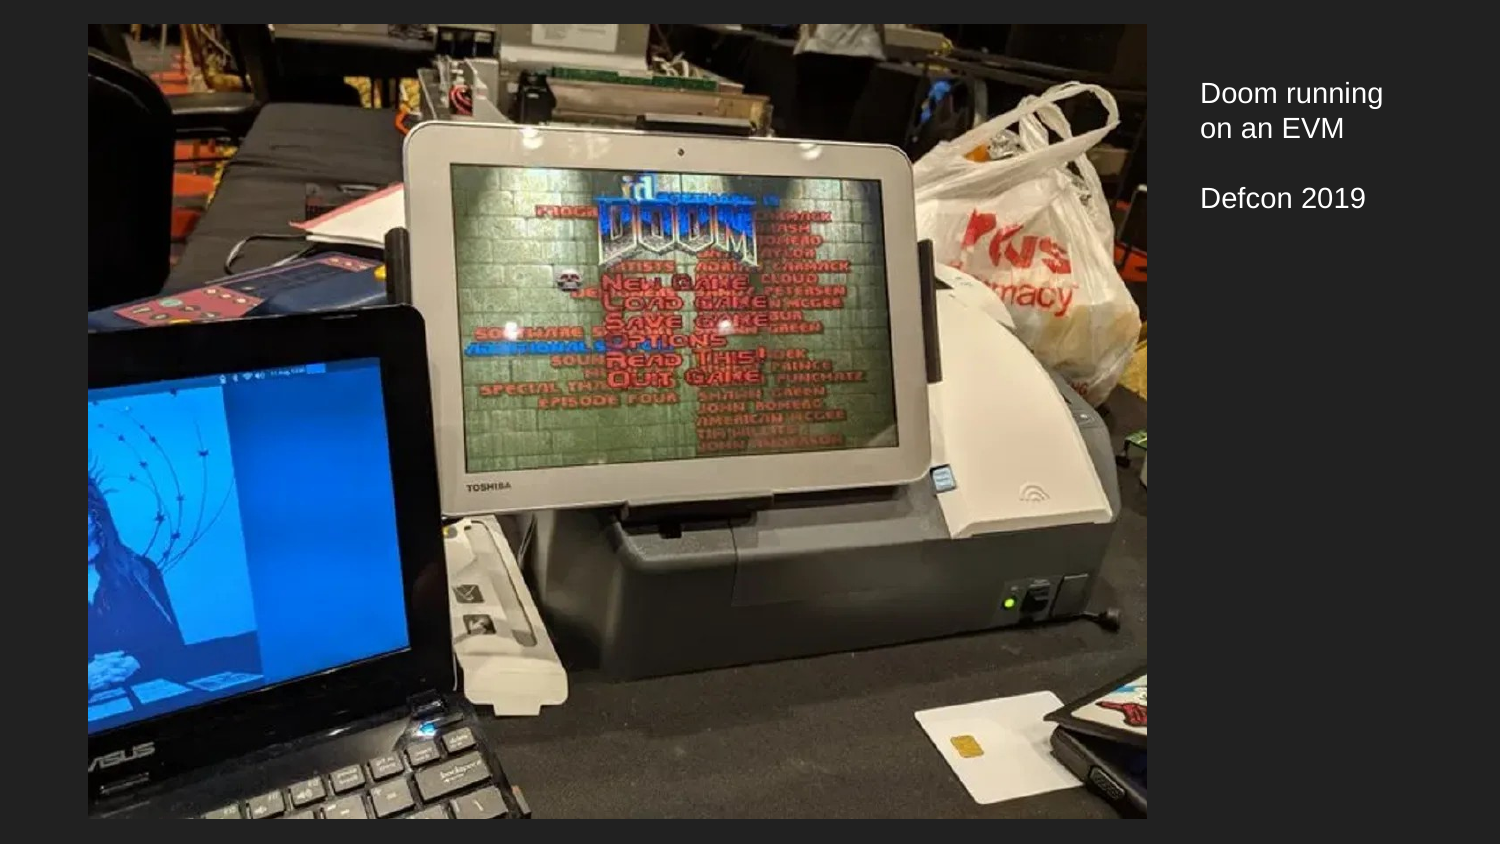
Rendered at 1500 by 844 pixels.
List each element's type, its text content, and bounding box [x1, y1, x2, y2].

picture [88, 24, 1147, 819]
text_box Doom running on an EVM Defcon 2019 [1185, 59, 1434, 230]
